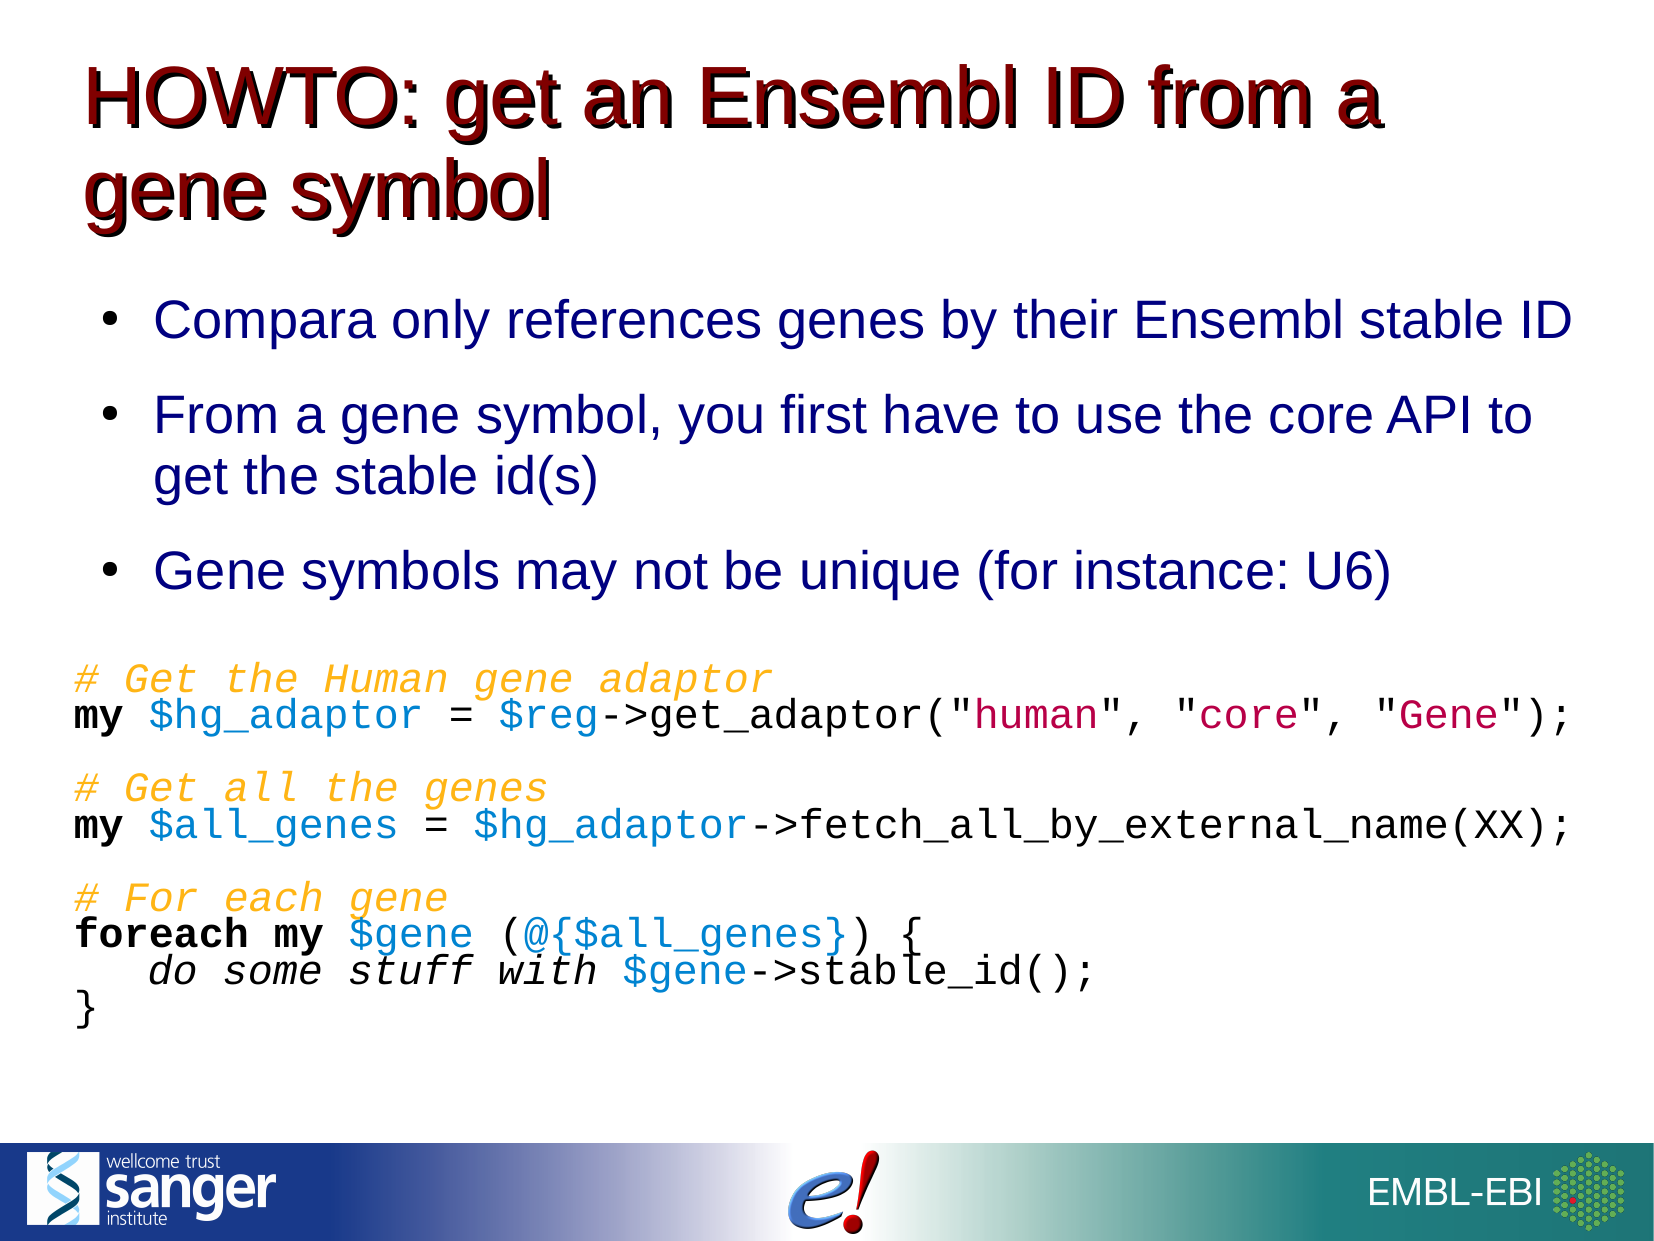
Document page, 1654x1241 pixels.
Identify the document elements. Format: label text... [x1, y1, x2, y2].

title HOWTO: get an Ensembl ID from a gene symbol [82, 49, 1571, 257]
list Compara only references genes by their Ensembl stable ID From a gene symbol, you first have to use the core API to get the stable id(s) Gene symbols may not be unique (for instance: U6) [82, 289, 1595, 655]
text_box # Get the Human gene adaptor my $hg_adaptor = $reg->get_adaptor("human", "core", "Gene"); # Get all the genes my $all_genes = $hg_adaptor->fetch_all_by_external_name(XX); # For each gene foreach my $gene (@{$all_genes}) { do some stuff with $gene->stable_id(); } [59, 655, 1630, 1036]
picture [0, 1143, 1654, 1241]
